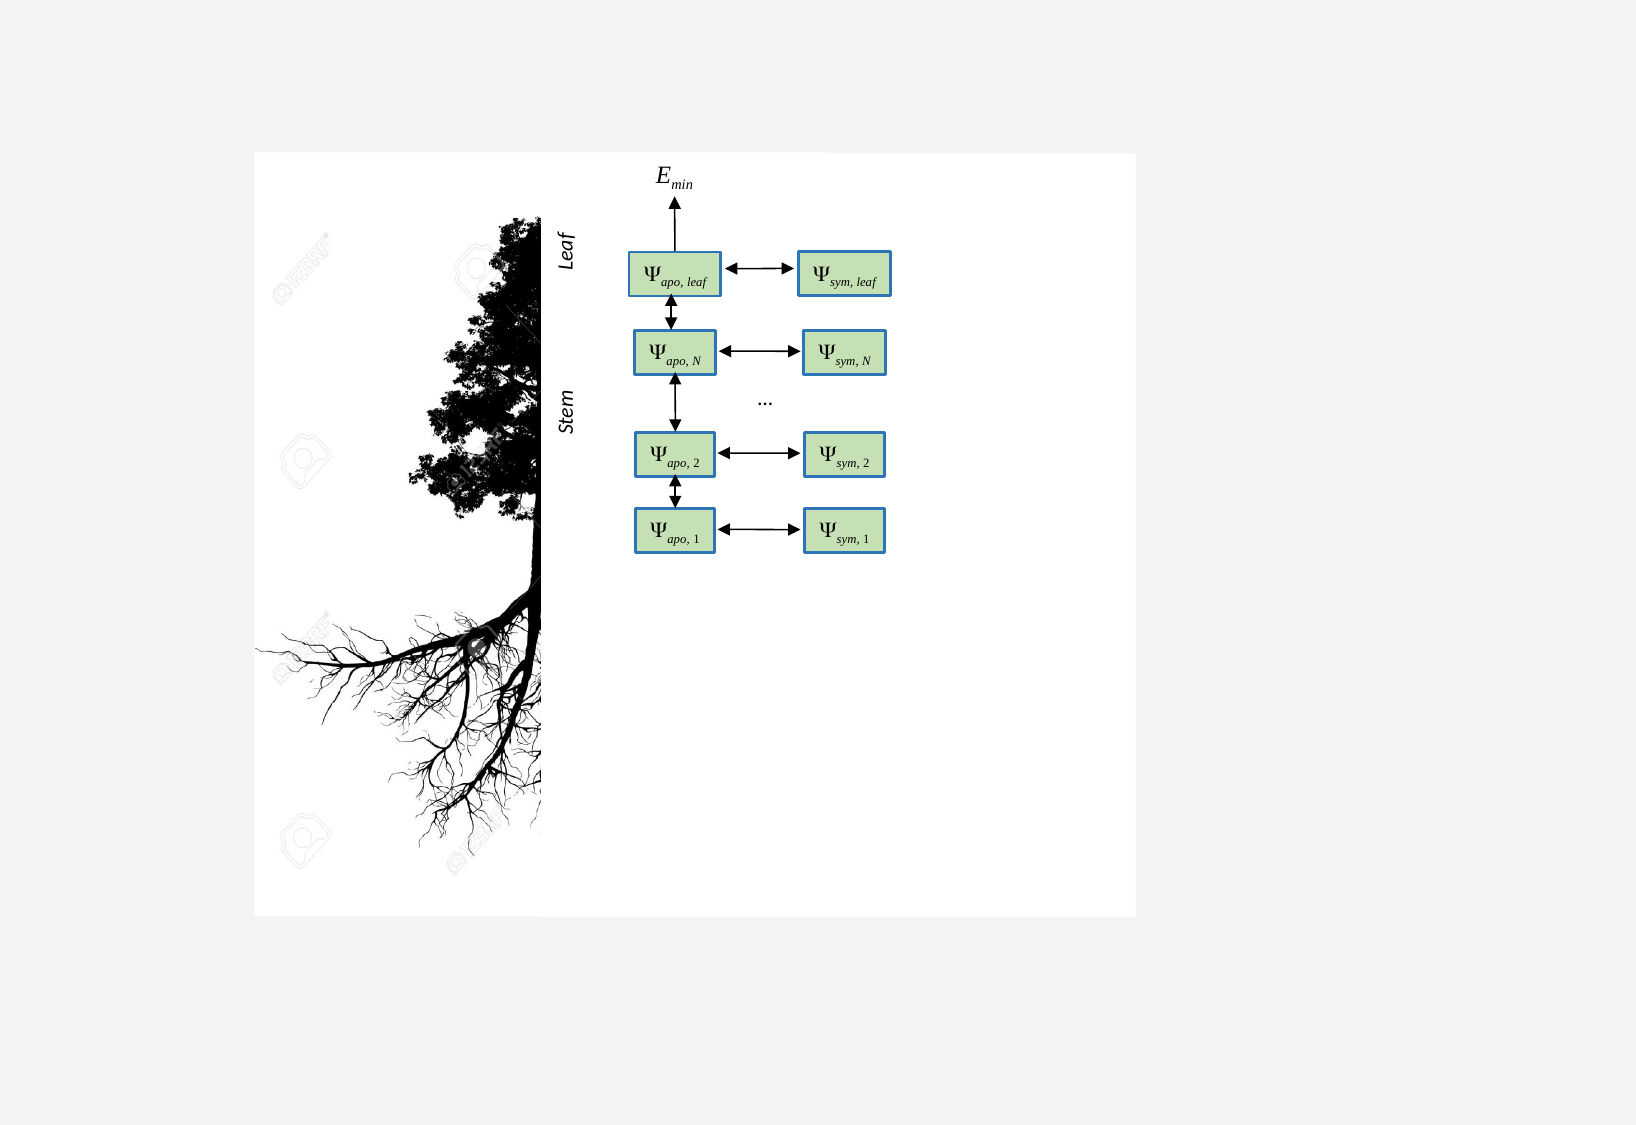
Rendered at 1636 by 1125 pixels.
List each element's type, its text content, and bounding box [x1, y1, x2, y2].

text_box apo, leaf [629, 251, 721, 296]
text_box apo, 2 [635, 432, 715, 477]
text_box apo, 1 [635, 508, 715, 553]
text_box … [743, 376, 784, 417]
text_box sym, leaf [798, 251, 891, 296]
text_box [254, 152, 1136, 918]
text_box Leaf [543, 193, 584, 311]
text_box Stem [543, 372, 585, 452]
text_box sym, 2 [804, 432, 885, 477]
text_box Emin [641, 150, 708, 200]
text_box sym, N [803, 330, 886, 375]
text_box apo, N [634, 330, 716, 375]
text_box sym, 1 [804, 508, 885, 553]
picture [255, 216, 541, 889]
